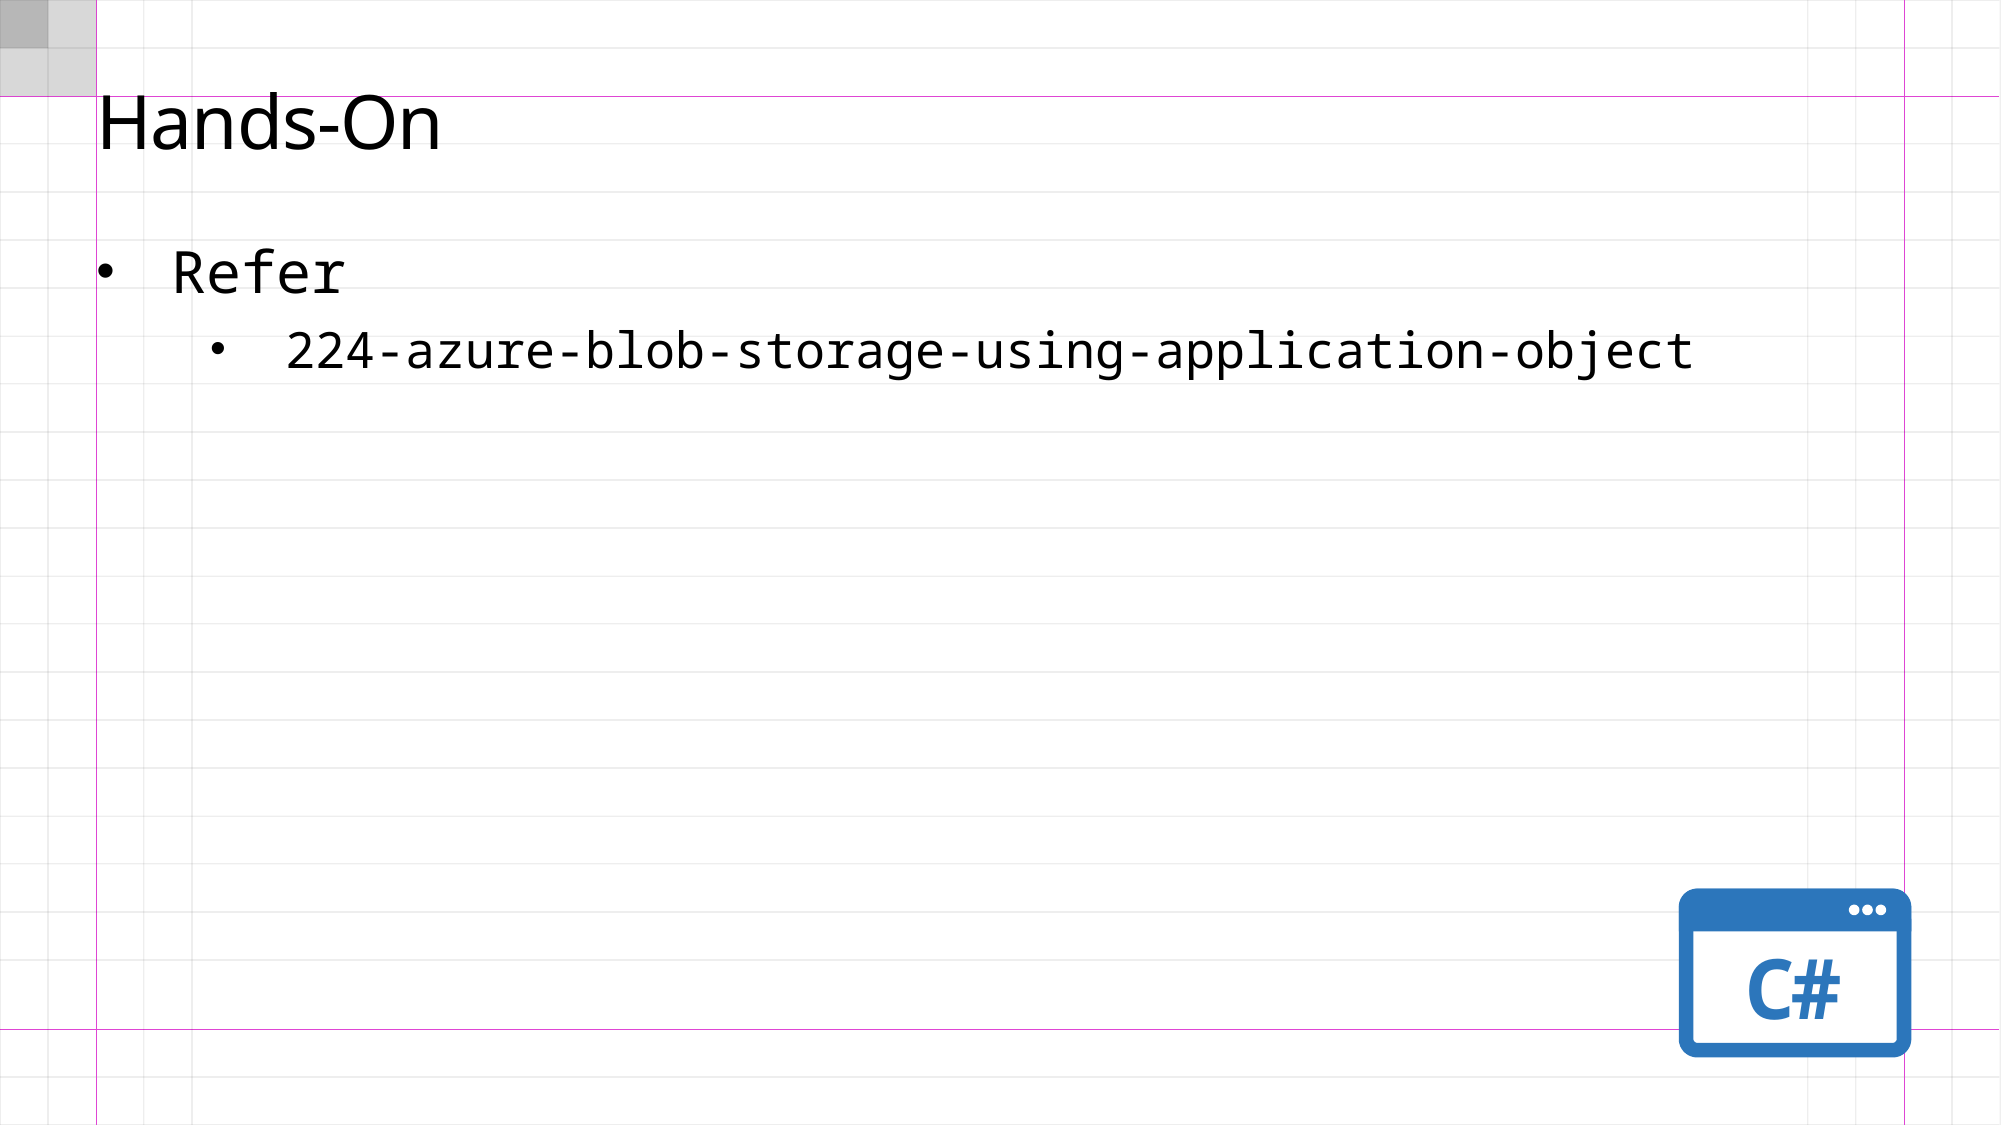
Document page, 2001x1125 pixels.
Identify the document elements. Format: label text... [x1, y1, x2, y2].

list Refer 224-azure-blob-storage-using-application-object [96, 235, 1904, 380]
title Hands-On [96, 75, 1904, 166]
